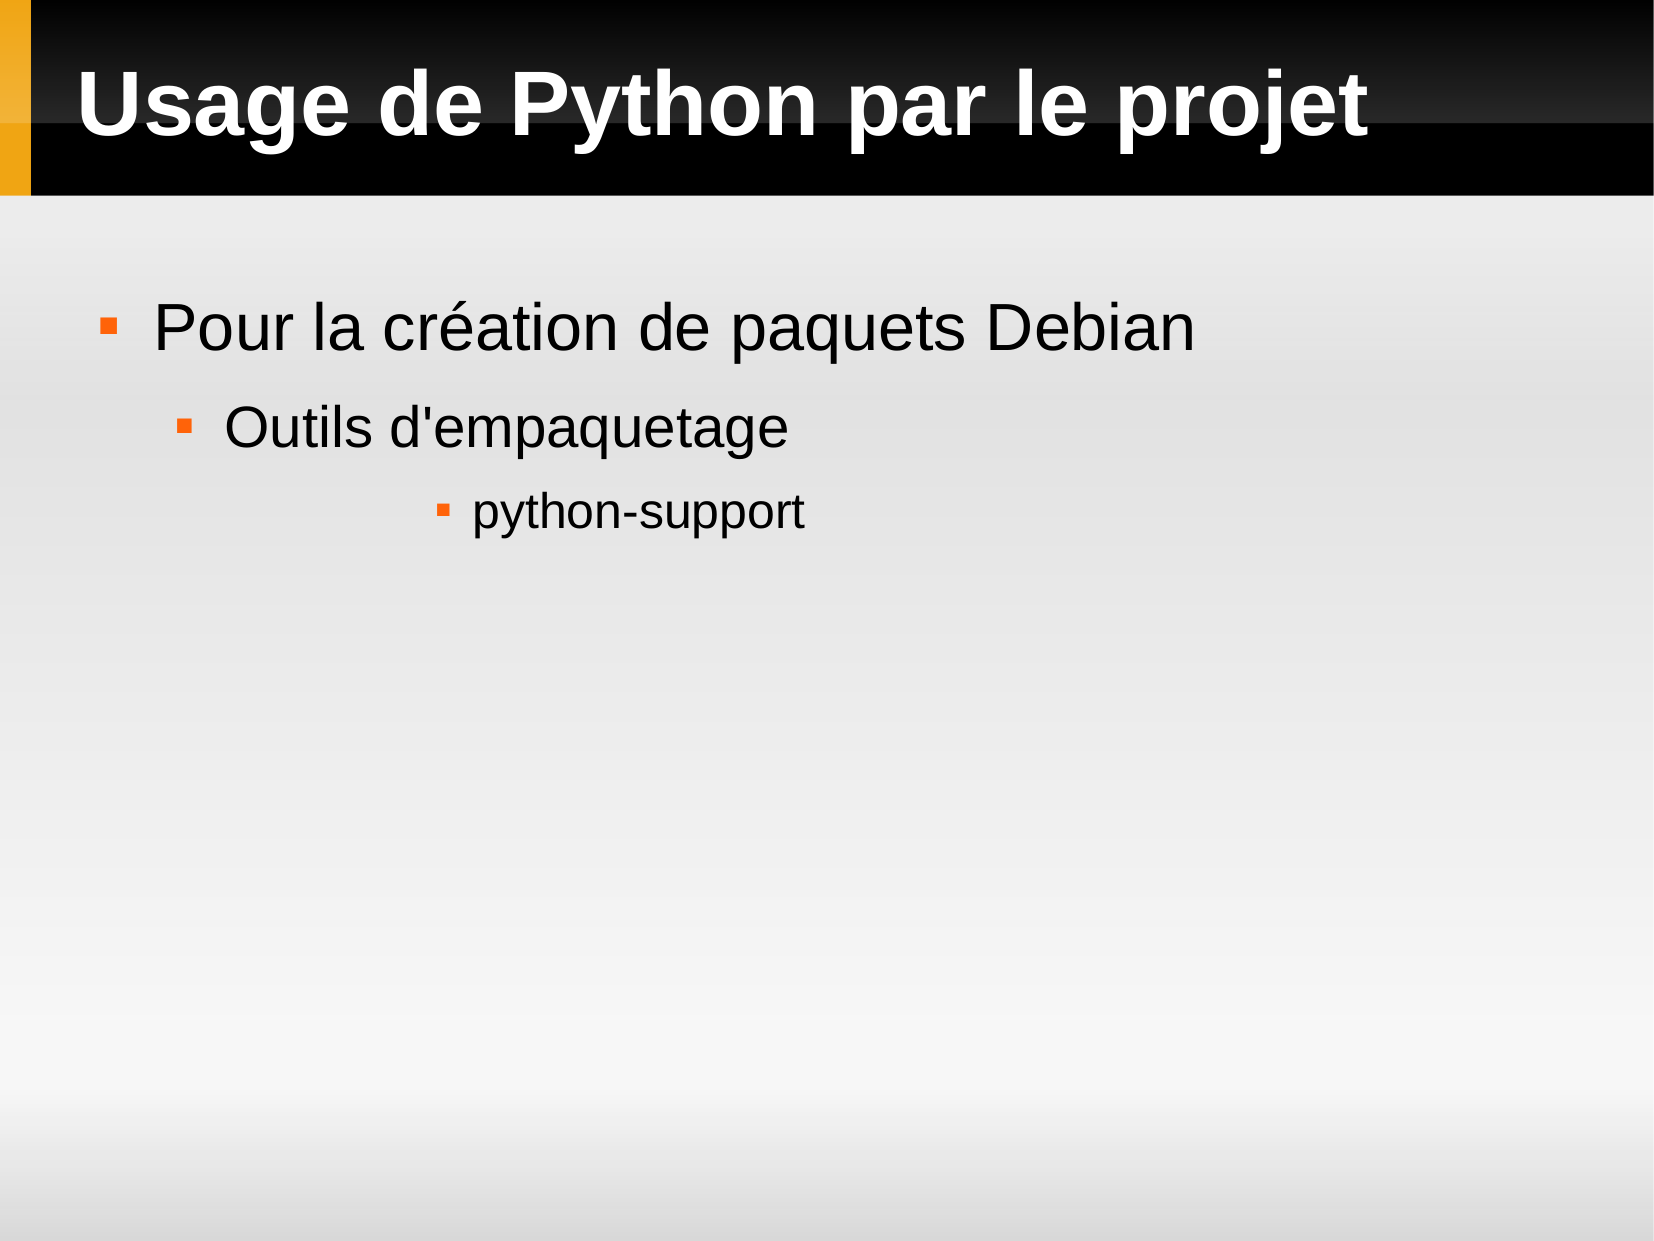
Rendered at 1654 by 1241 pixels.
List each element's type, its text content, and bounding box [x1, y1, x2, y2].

title Usage de Python par le projet [76, 0, 1565, 208]
picture [0, 0, 1654, 1241]
list Pour la création de paquets Debian Outils d'empaquetage python-support [82, 290, 1571, 1109]
